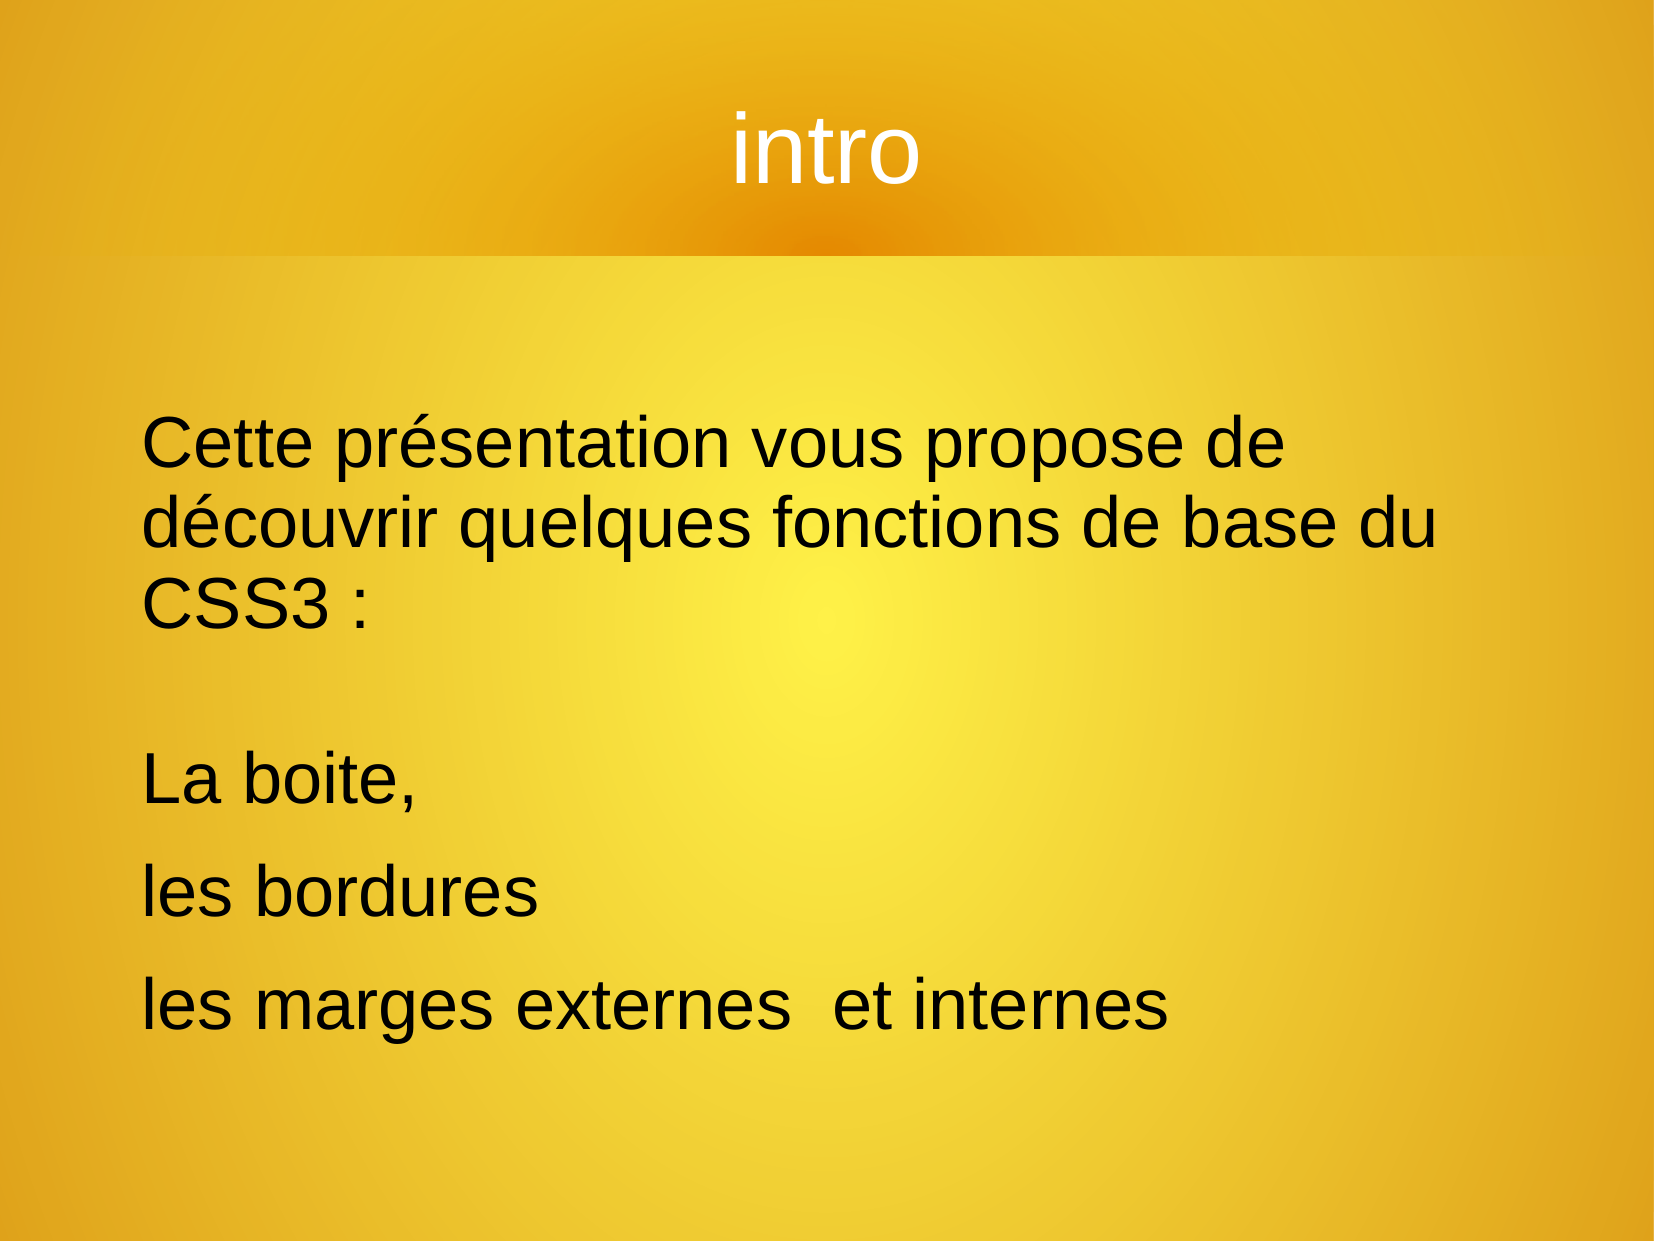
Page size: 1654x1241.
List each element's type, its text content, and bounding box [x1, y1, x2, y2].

list La boite, les bordures les marges externes et internes [70, 625, 1560, 1099]
title intro [82, 47, 1571, 252]
list Cette présentation vous propose de découvrir quelques fonctions de base du CSS3 : [70, 401, 1560, 625]
